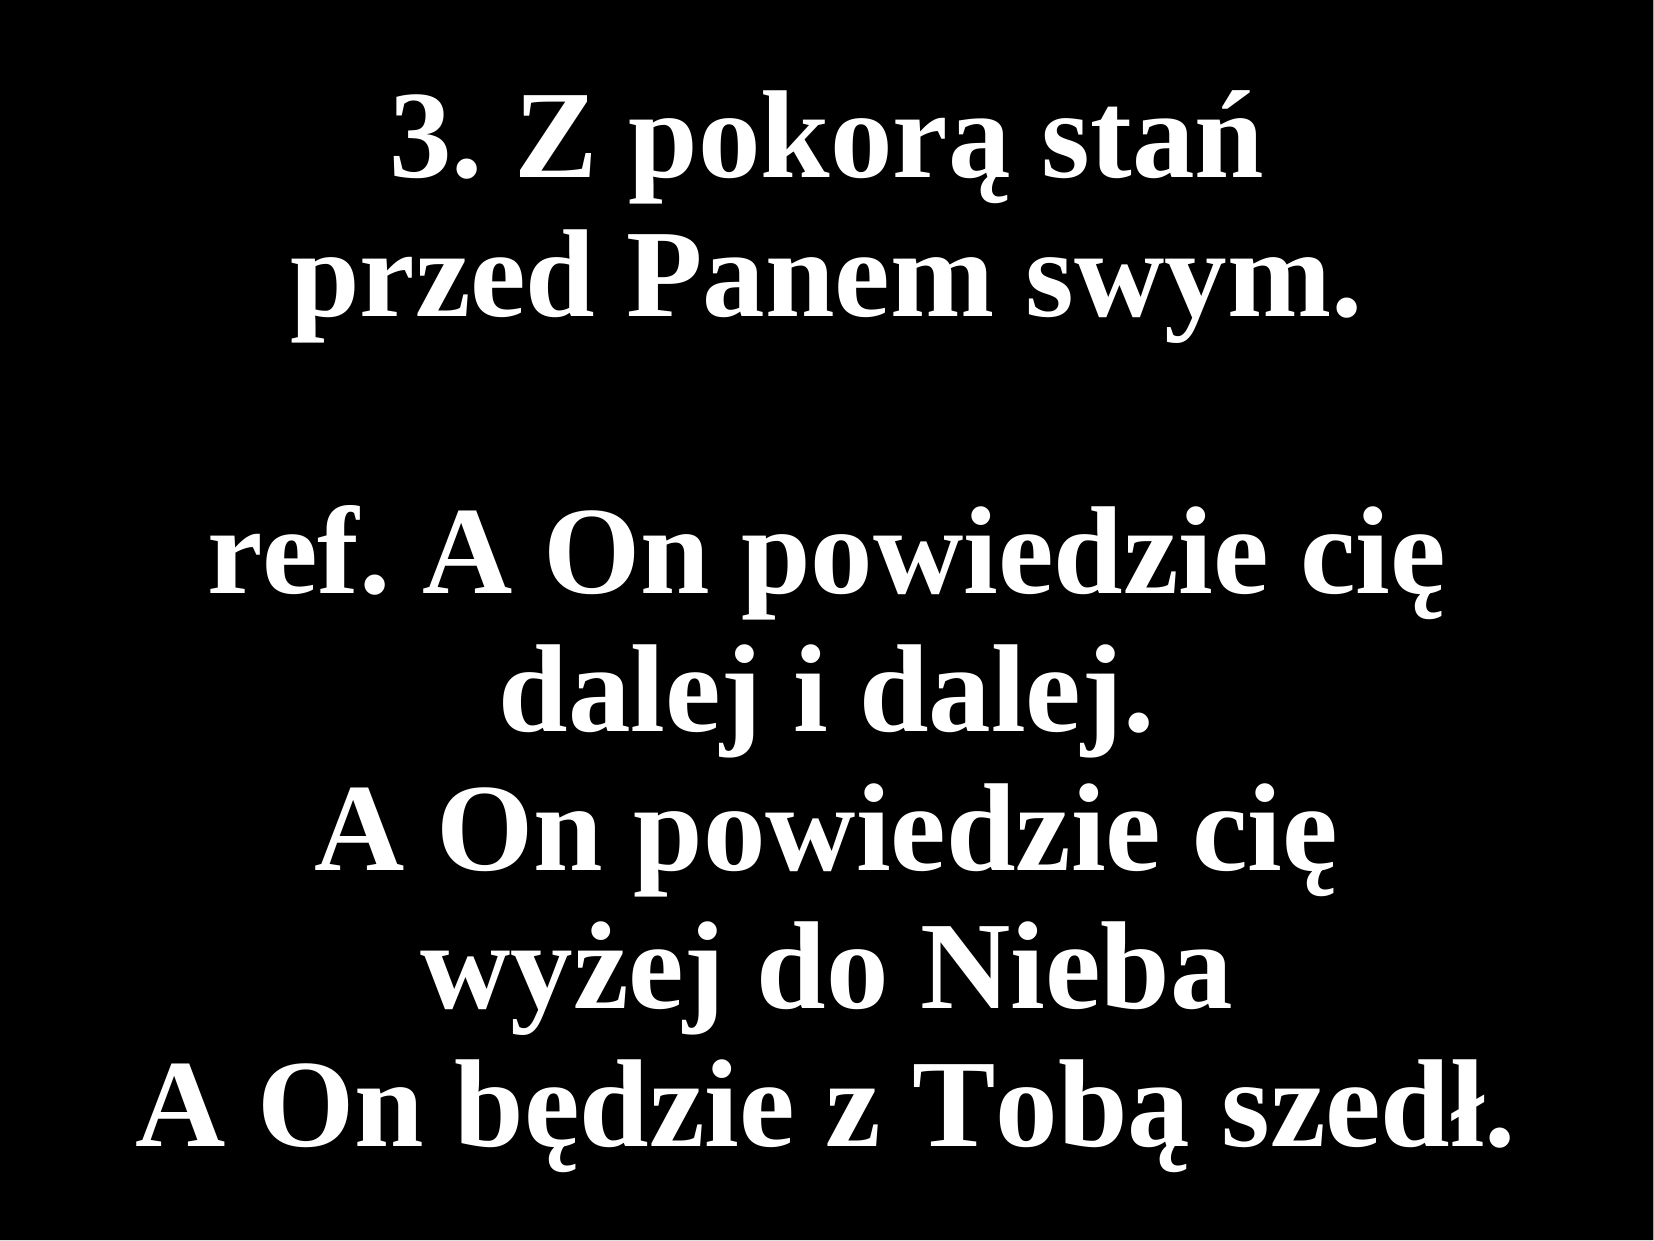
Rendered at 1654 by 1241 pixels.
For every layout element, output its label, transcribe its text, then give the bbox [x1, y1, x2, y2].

title 3. Z pokorą stań przed Panem swym. ref. A On powiedzie cię dalej i dalej. A On powiedzie cię wyżej do Nieba A On będzie z Tobą szedł. [0, 0, 1654, 1241]
